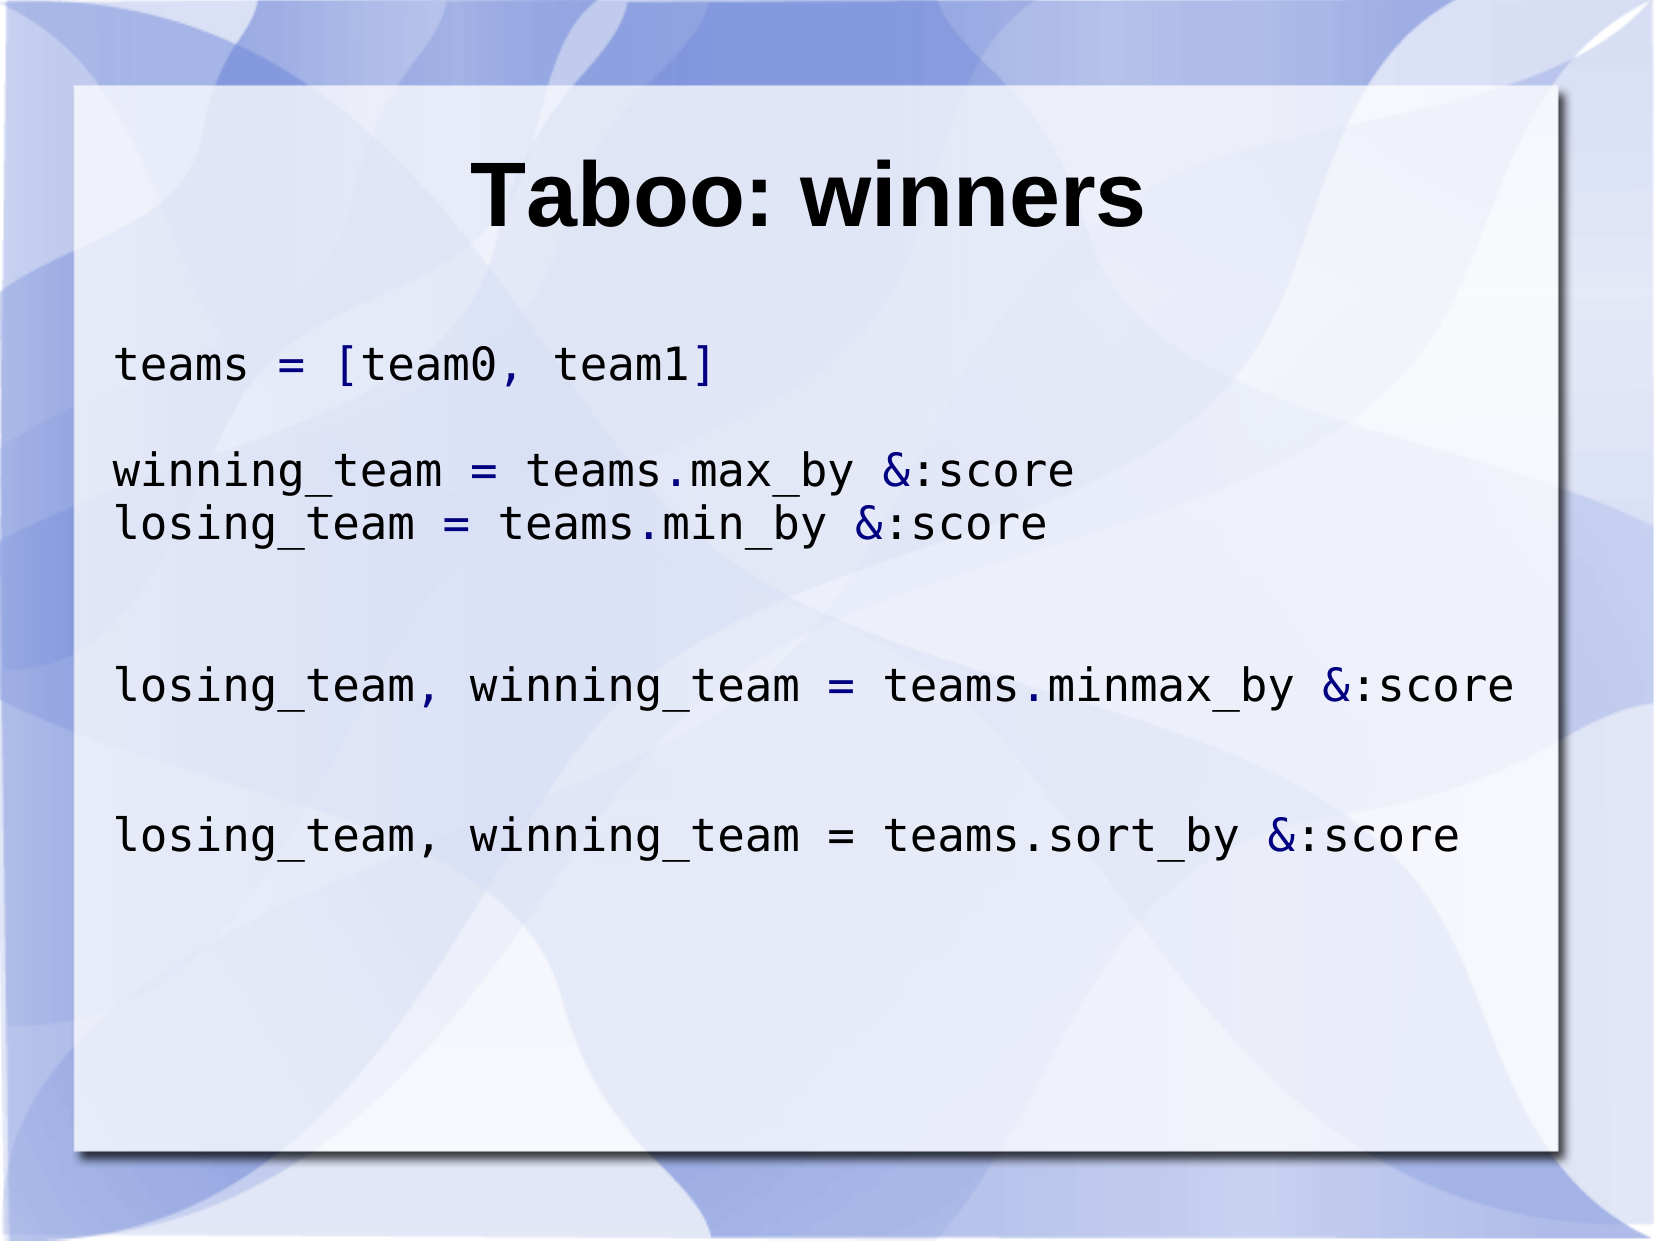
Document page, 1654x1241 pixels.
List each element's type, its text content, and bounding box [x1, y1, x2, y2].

picture [0, 0, 1654, 1241]
text_box teams = [team0, team1] winning_team = teams.max_by &:score losing_team = teams.min_by &:score [112, 337, 1538, 620]
title Taboo: winners [82, 90, 1536, 298]
text_box losing_team, winning_team = teams.sort_by &:score [112, 809, 1461, 863]
text_box losing_team, winning_team = teams.minmax_by &:score [112, 605, 1516, 713]
